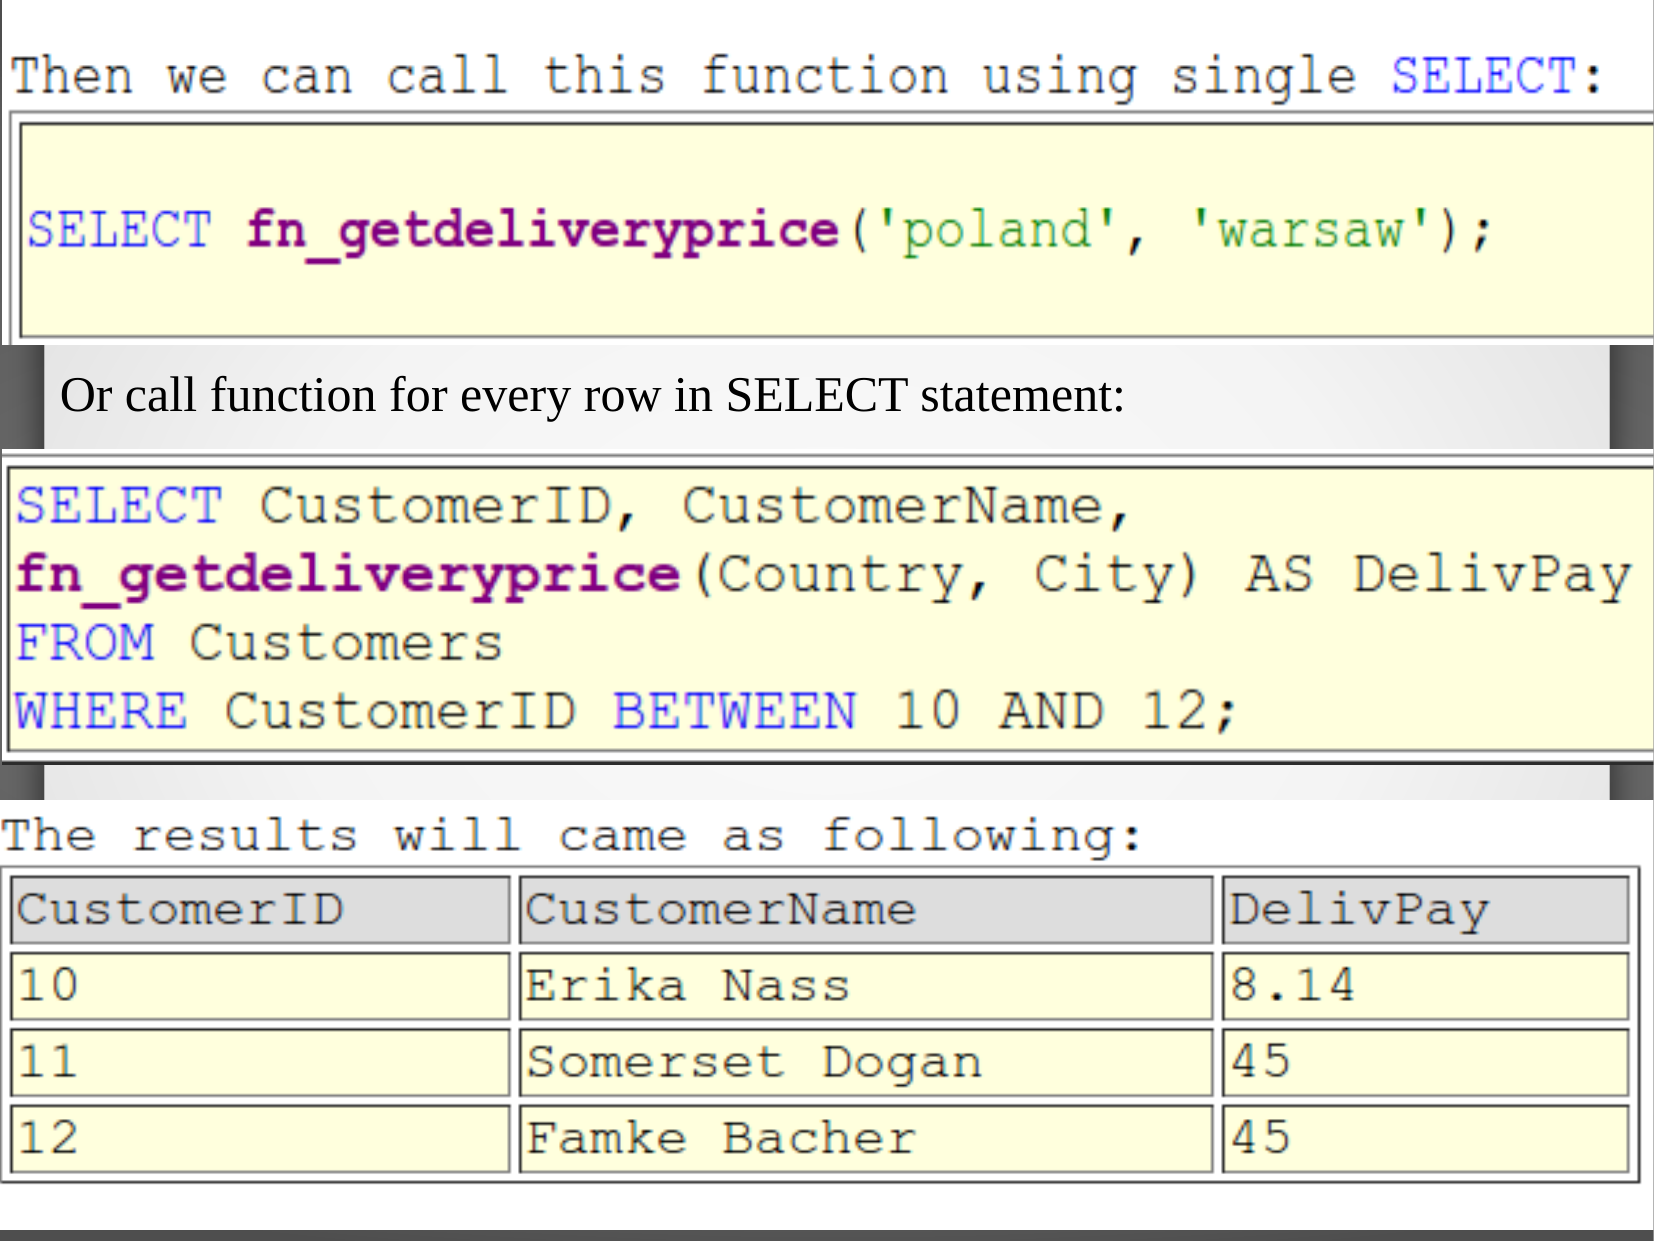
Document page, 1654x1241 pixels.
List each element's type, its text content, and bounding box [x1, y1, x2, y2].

picture [0, 0, 1654, 1241]
text_box Or call function for every row in SELECT statement: [45, 360, 1486, 431]
